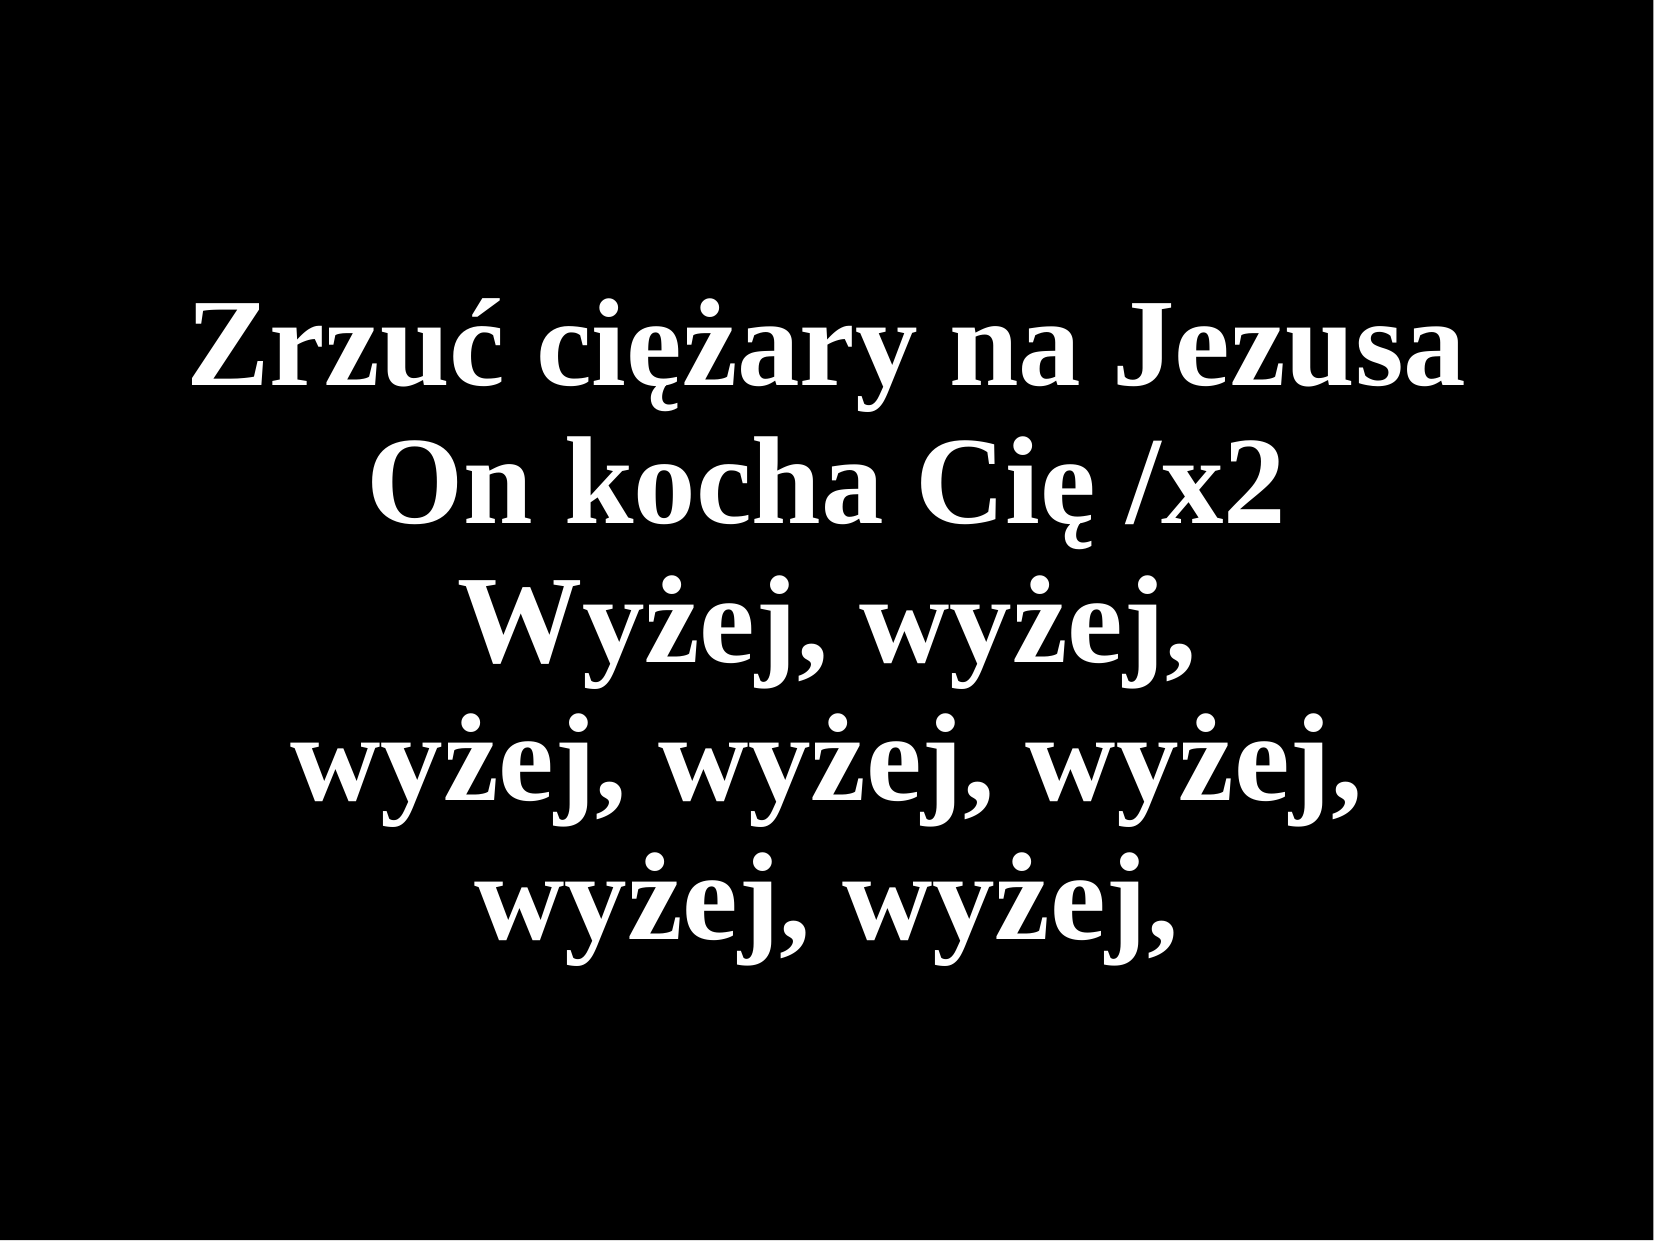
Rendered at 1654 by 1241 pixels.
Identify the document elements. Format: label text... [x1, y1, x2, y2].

title Zrzuć ciężary na Jezusa On kocha Cię /x2 Wyżej, wyżej, wyżej, wyżej, wyżej, wyżej, wyżej, [0, 0, 1654, 1241]
